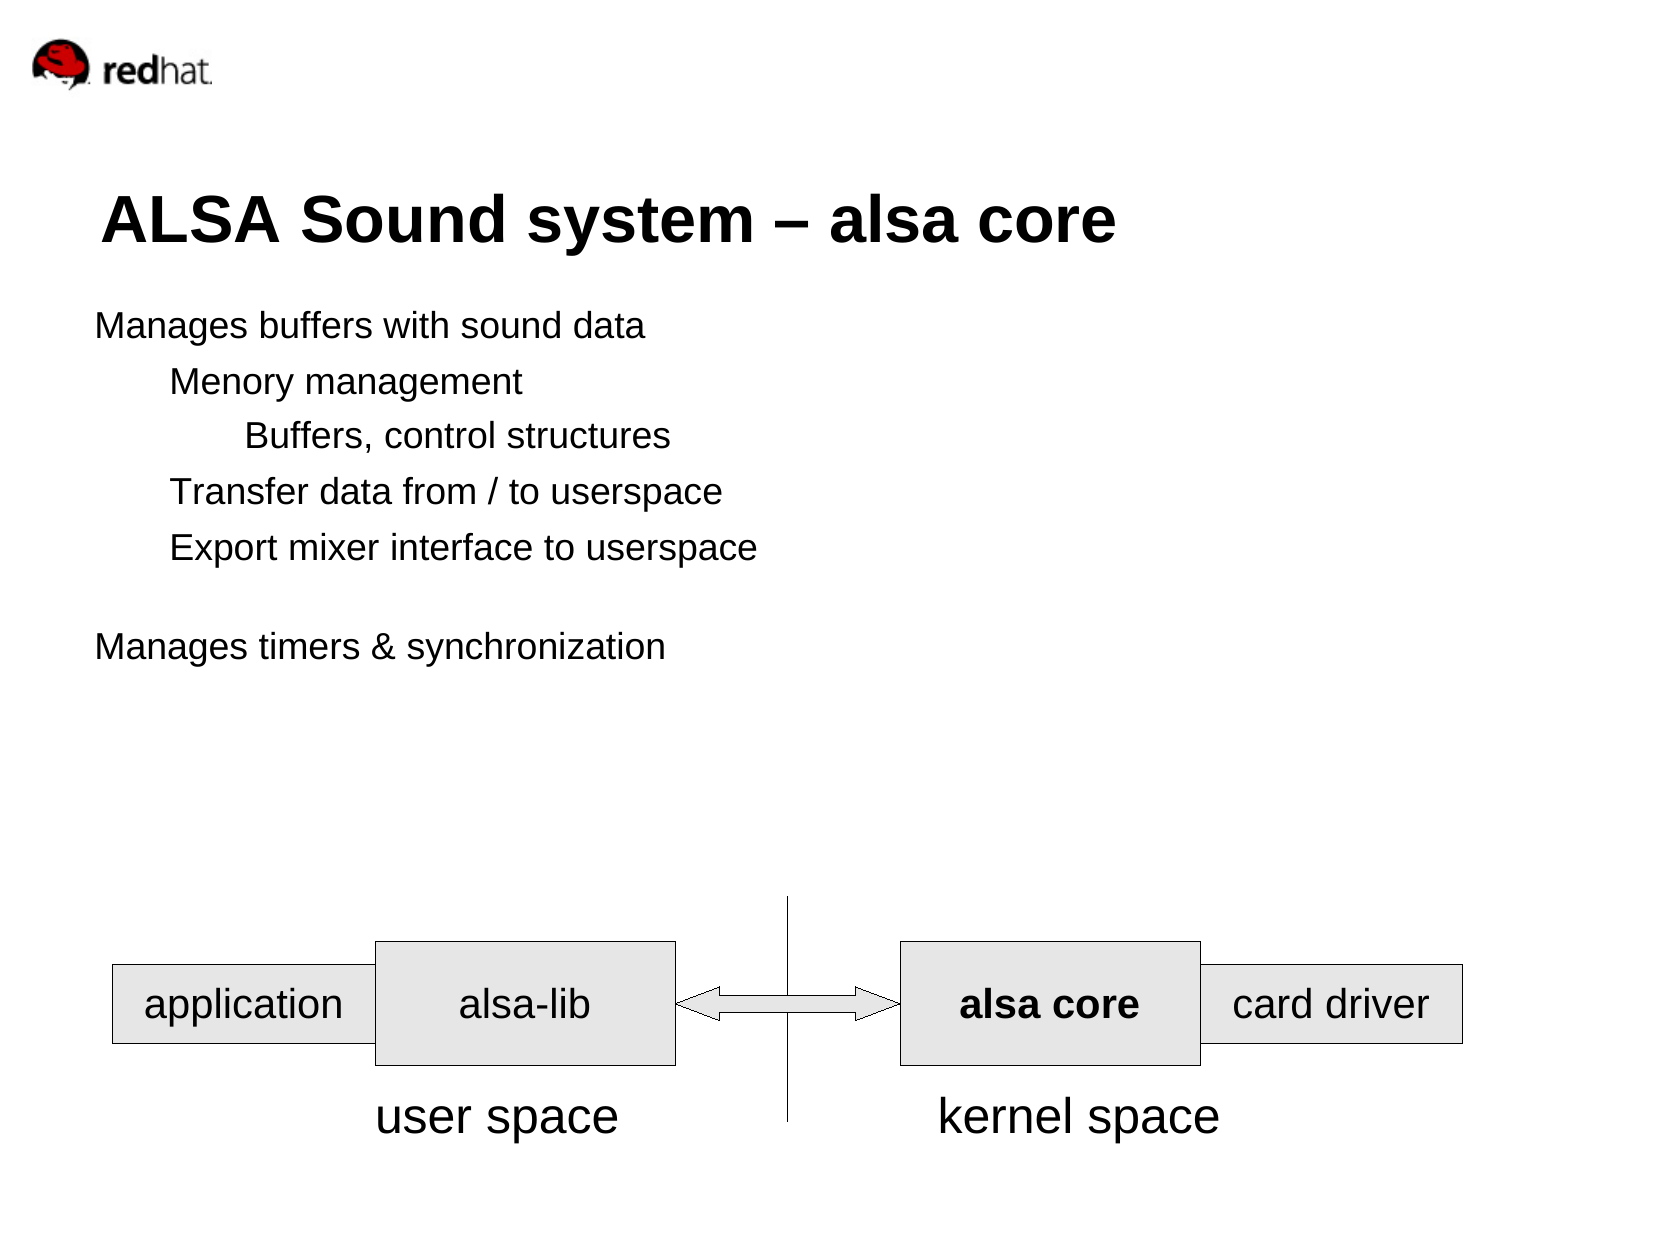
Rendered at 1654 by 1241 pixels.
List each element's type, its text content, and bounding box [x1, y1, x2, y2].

text_box card driver [1200, 964, 1463, 1044]
text_box application [112, 964, 375, 1044]
picture [31, 37, 212, 98]
text_box kernel space [937, 1088, 1221, 1163]
text_box user space [375, 1088, 620, 1163]
list Manages buffers with sound data Menory management Buffers, control structures Transfer data from / to userspace Export mixer interface to userspace Manages timers & synchronization [94, 304, 1500, 1174]
text_box alsa core [900, 941, 1201, 1066]
text_box [675, 986, 901, 1021]
text_box alsa-lib [375, 941, 676, 1066]
title ALSA Sound system – alsa core [100, 164, 1506, 275]
